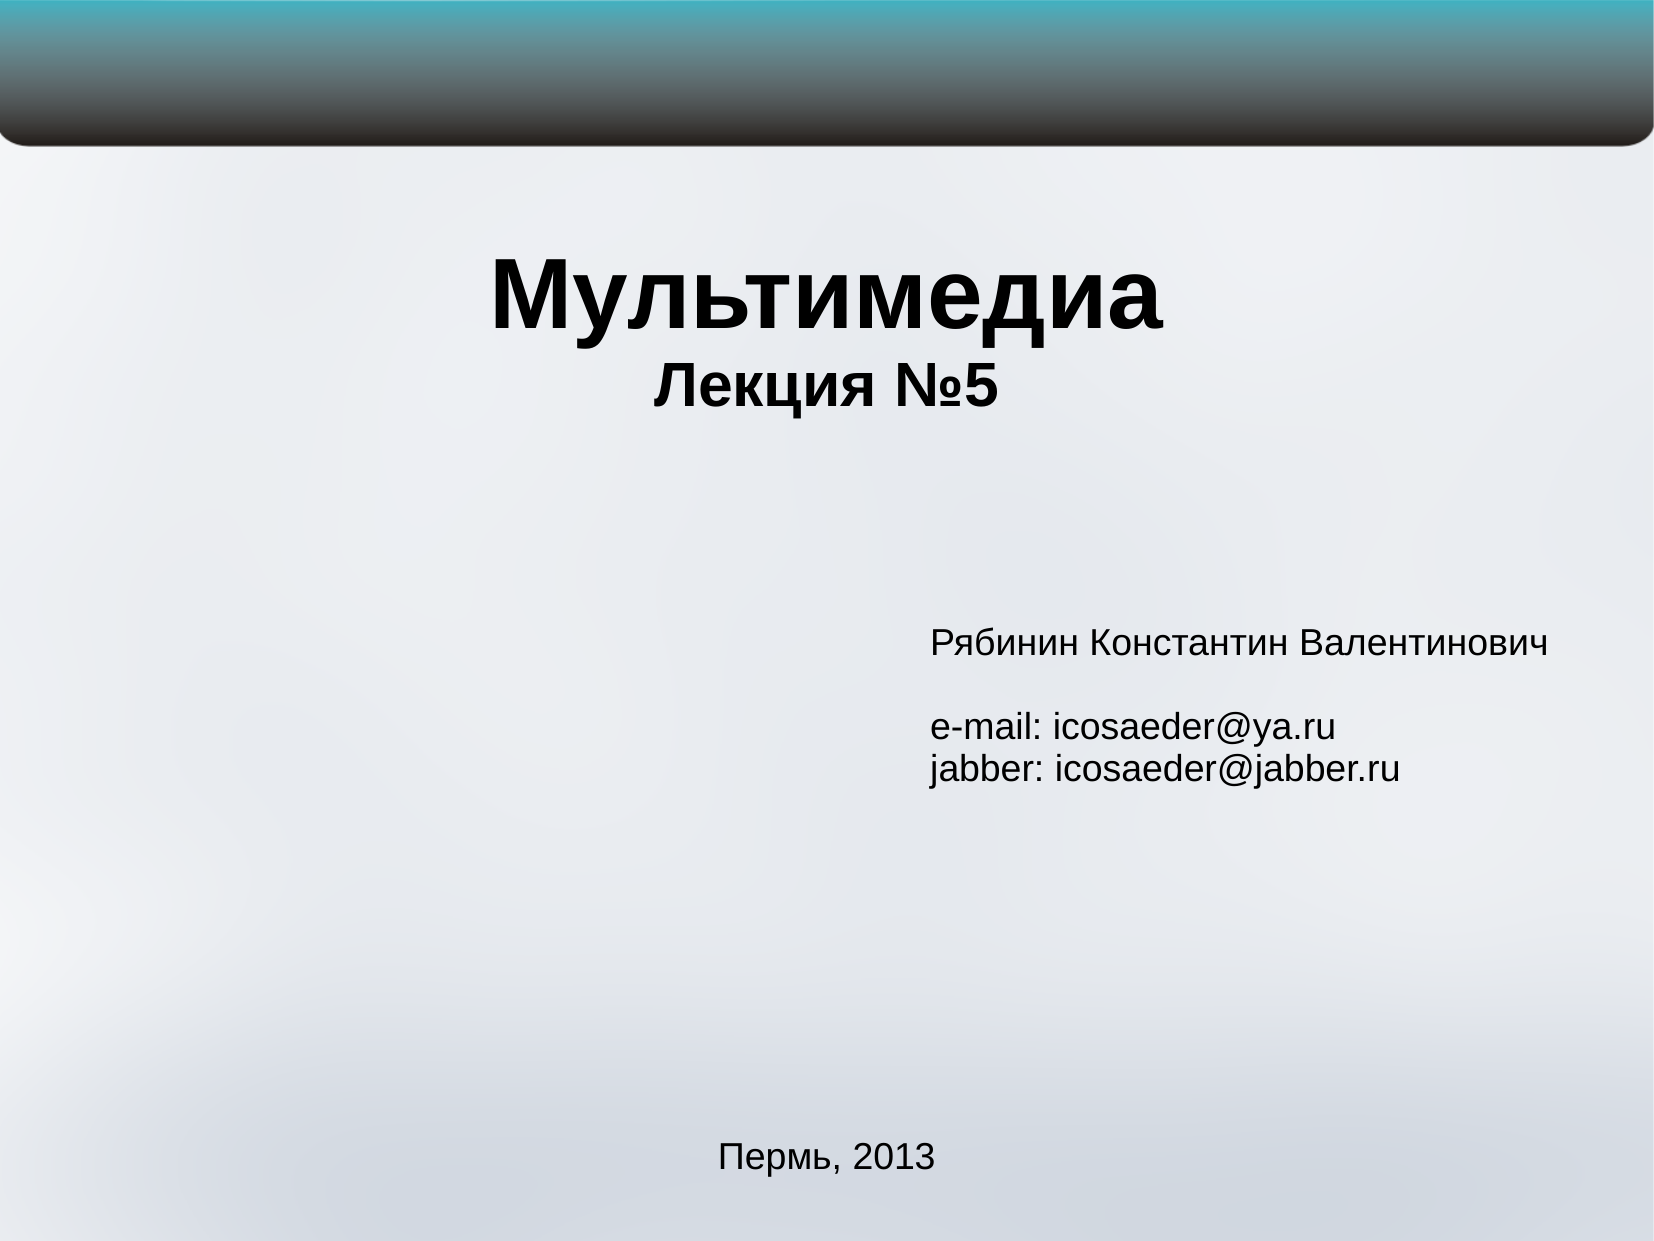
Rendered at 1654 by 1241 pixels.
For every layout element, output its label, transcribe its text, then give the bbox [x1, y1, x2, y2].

text_box Мультимедиа Лекция №5 [147, 230, 1506, 427]
text_box Рябинин Константин Валентинович e-mail: icosaeder@ya.ru jabber: icosaeder@jabber.ru [915, 614, 1595, 797]
picture [0, 0, 1654, 1241]
text_box Пермь, 2013 [590, 1127, 1063, 1185]
